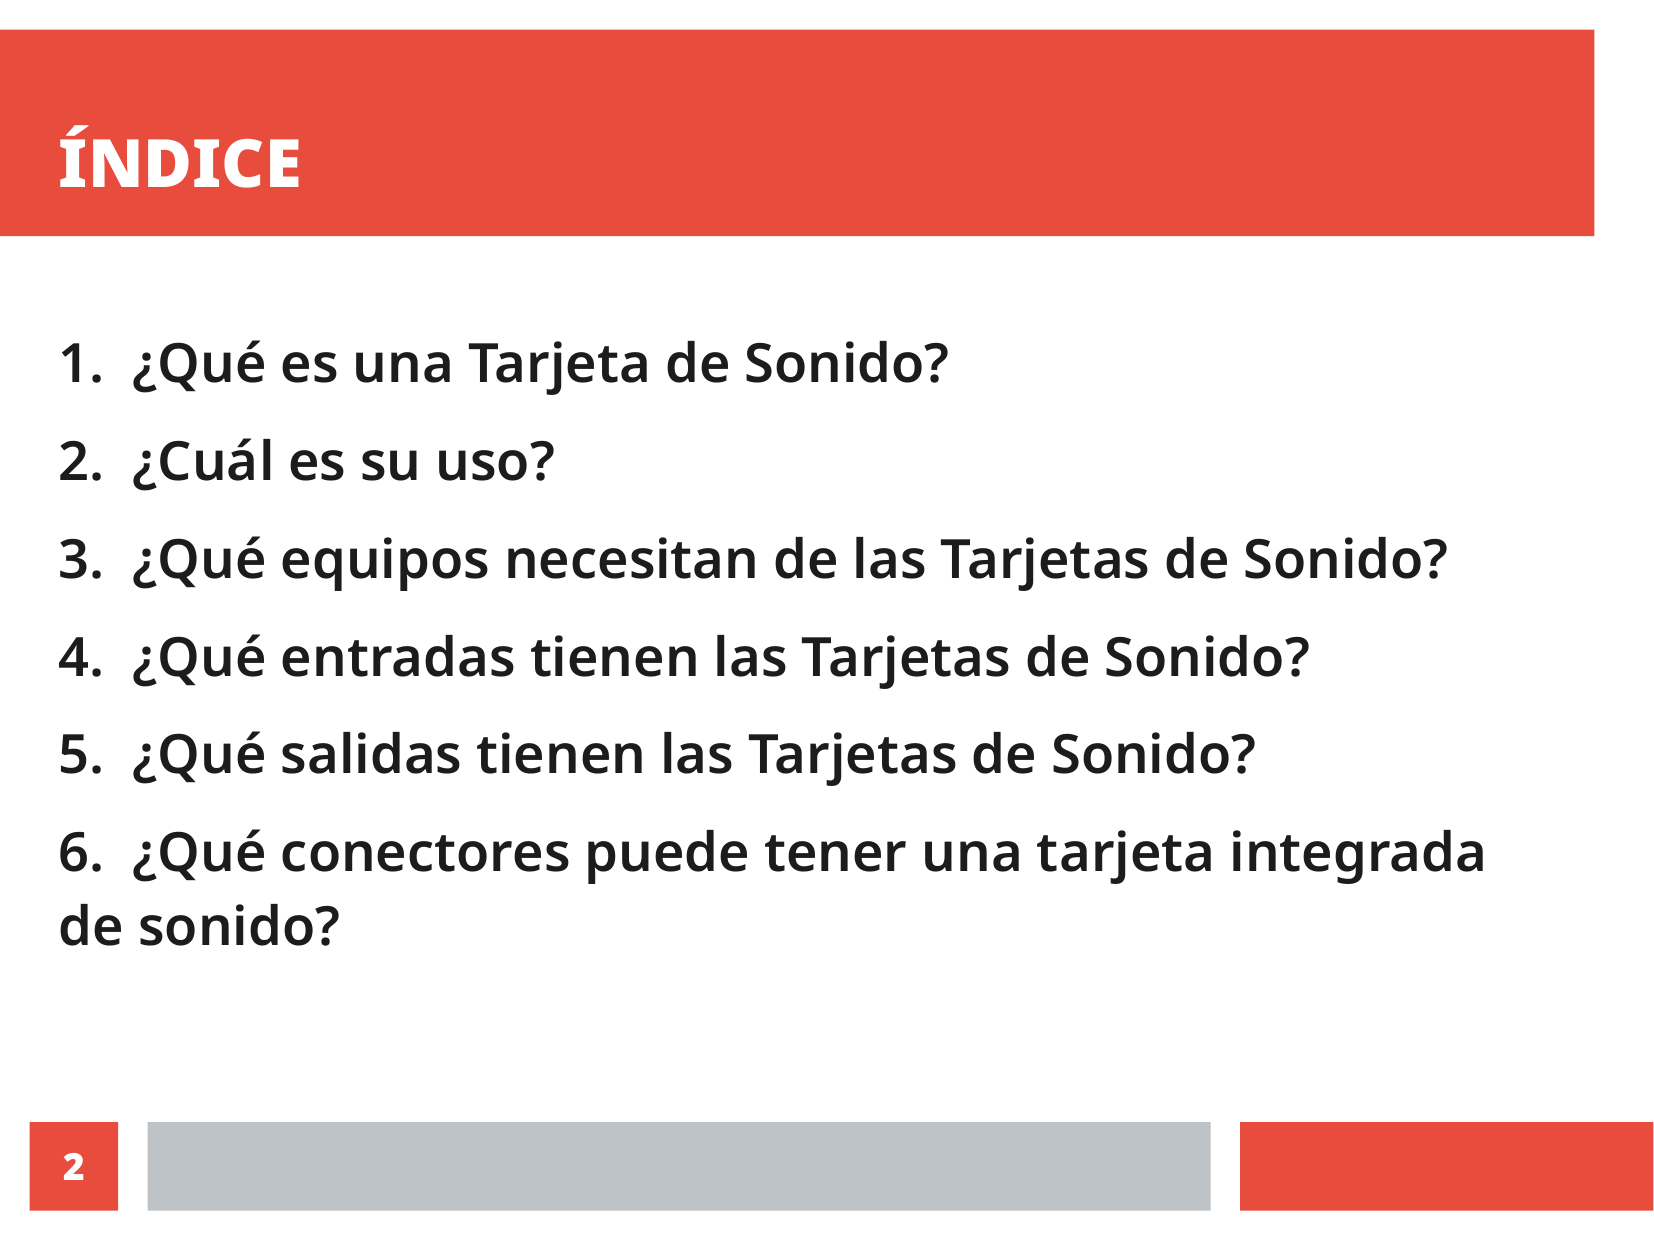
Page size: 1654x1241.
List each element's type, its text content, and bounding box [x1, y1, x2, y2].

title ÍNDICE [59, 59, 1595, 207]
list 1. ¿Qué es una Tarjeta de Sonido? 2. ¿Cuál es su uso? 3. ¿Qué equipos necesitan de las Tarjetas de Sonido? 4. ¿Qué entradas tienen las Tarjetas de Sonido? 5. ¿Qué salidas tienen las Tarjetas de Sonido? 6. ¿Qué conectores puede tener una tarjeta integrada de sonido? [59, 324, 1565, 1093]
